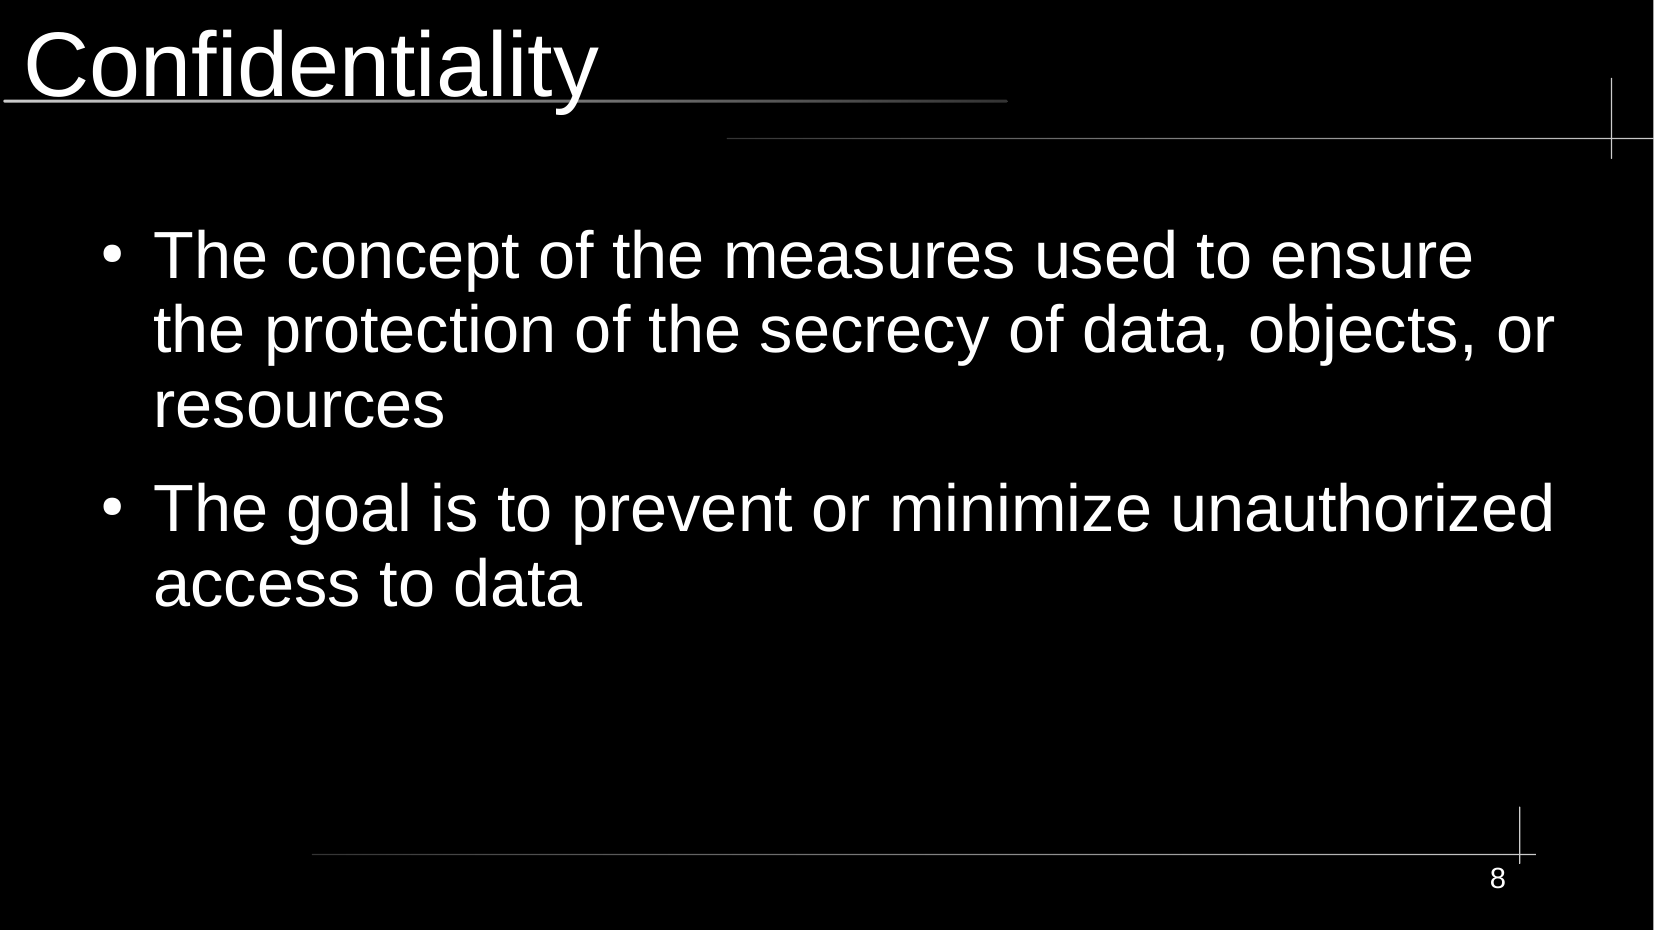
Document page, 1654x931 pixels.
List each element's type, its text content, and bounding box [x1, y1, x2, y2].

title Confidentiality [23, 11, 1589, 119]
list The concept of the measures used to ensure the protection of the secrecy of data, objects, or resources The goal is to prevent or minimize unauthorized access to data [82, 217, 1571, 758]
